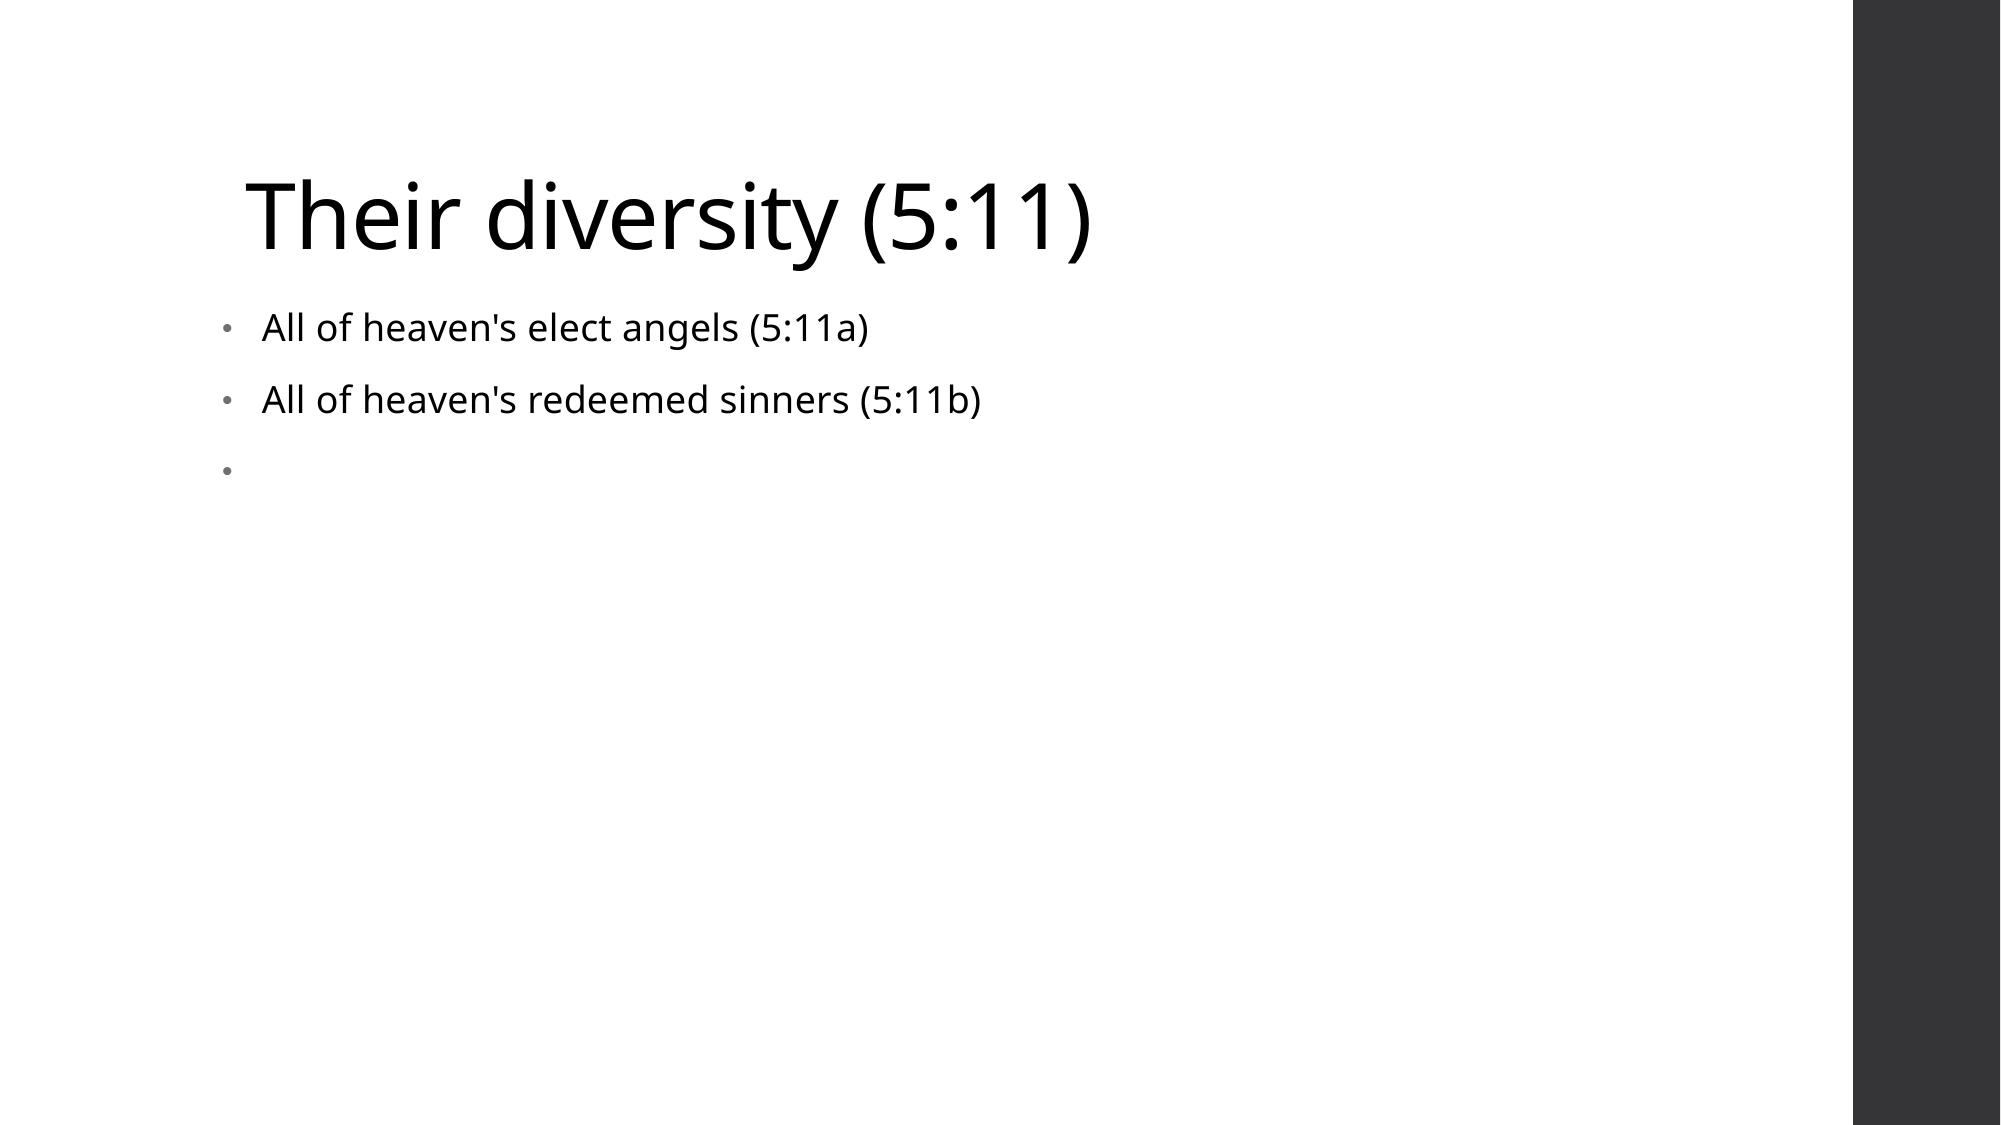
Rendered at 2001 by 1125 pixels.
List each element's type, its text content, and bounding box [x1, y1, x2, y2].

list All of heaven's elect angels (5:11a) All of heaven's redeemed sinners (5:11b) [206, 299, 1617, 1014]
title Their diversity (5:11) [206, 60, 1797, 278]
